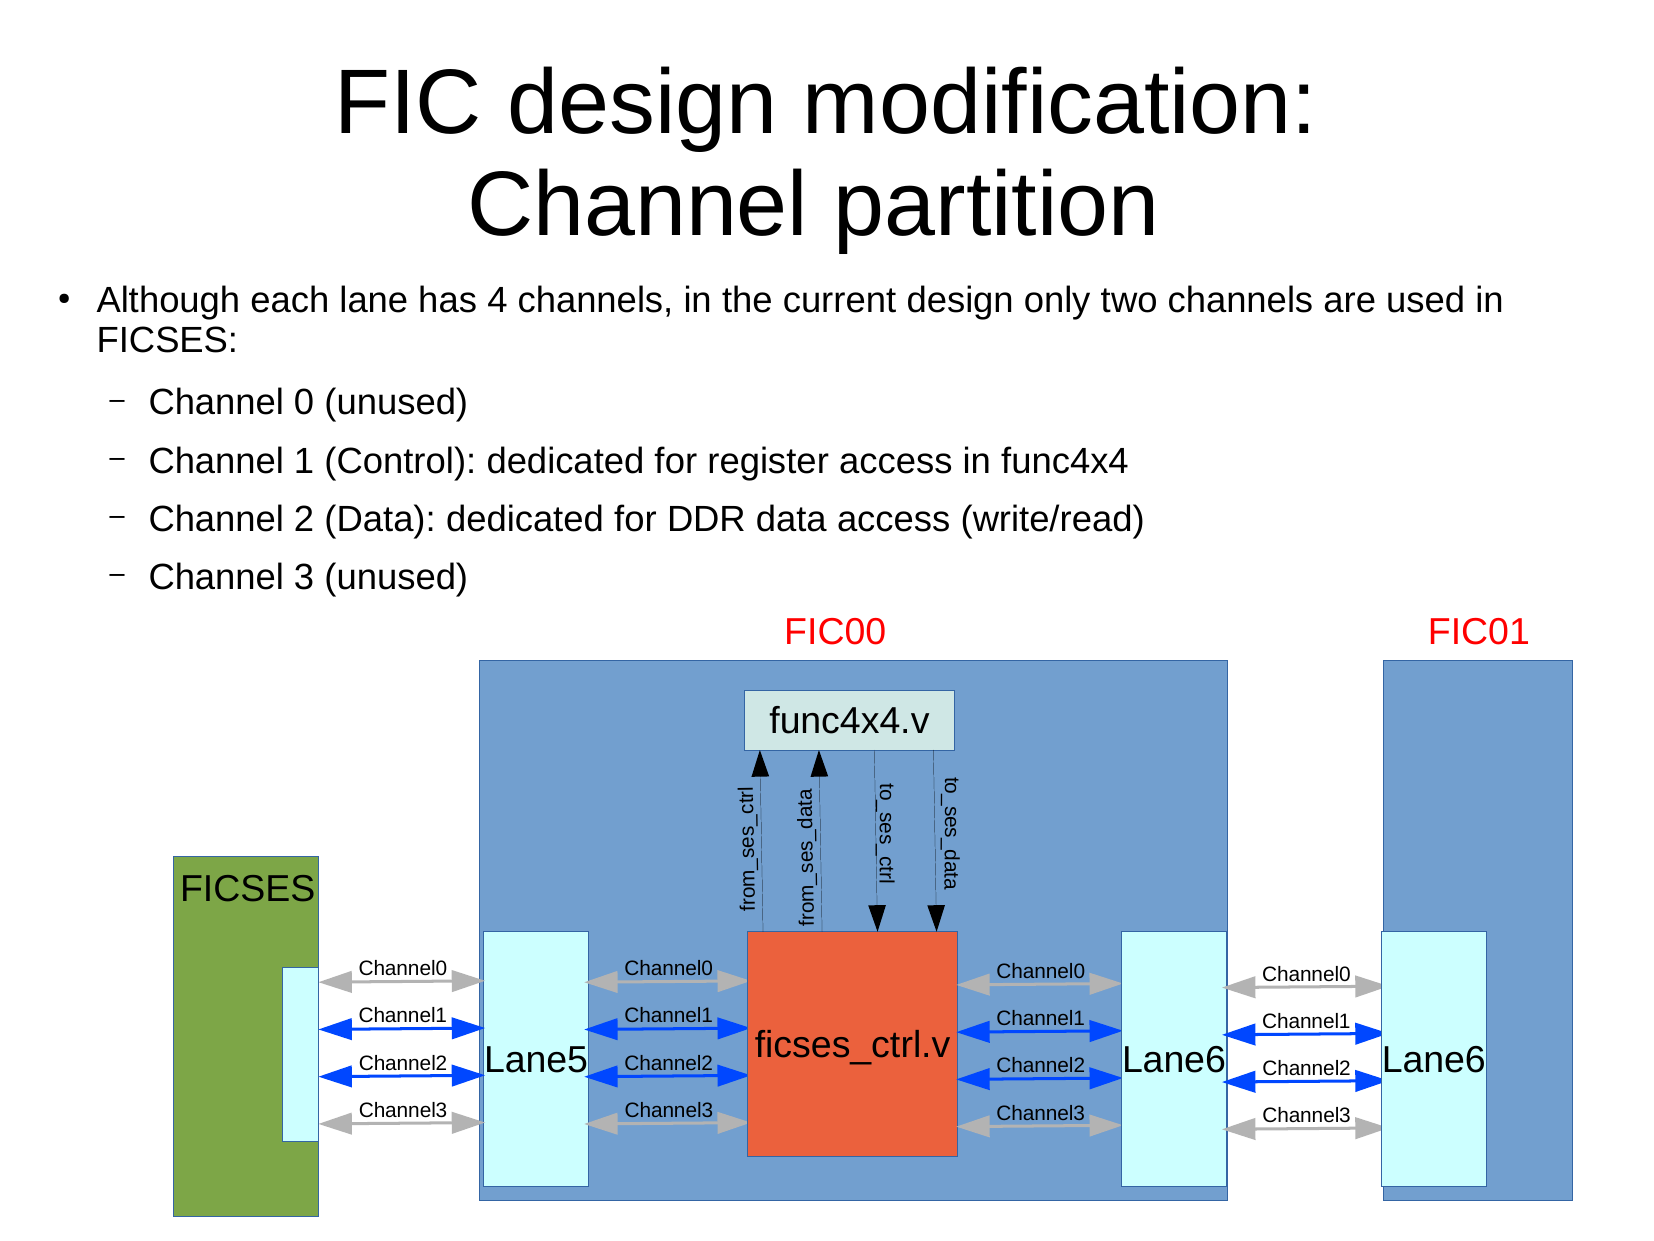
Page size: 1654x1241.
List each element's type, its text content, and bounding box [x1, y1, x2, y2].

text_box Channel0 [337, 949, 469, 988]
text_box [875, 751, 935, 931]
text_box [820, 751, 876, 931]
text_box Channel1 [602, 996, 735, 1035]
text_box Channel3 [975, 1094, 1107, 1133]
text_box Channel0 [1240, 954, 1373, 993]
text_box FIC00 [766, 603, 904, 661]
text_box [479, 982, 483, 1027]
text_box Channel0 [974, 952, 1107, 991]
text_box [479, 1124, 1228, 1201]
text_box to_ses_data [932, 753, 972, 916]
text_box [958, 1032, 1121, 1078]
text_box Channel2 [1240, 1049, 1373, 1088]
text_box Channel2 [974, 1046, 1107, 1085]
text_box Channel2 [337, 1044, 469, 1083]
text_box to_ses_ctrl [867, 753, 907, 916]
text_box [173, 926, 319, 1217]
text_box Channel1 [974, 999, 1107, 1038]
text_box Channel3 [602, 1091, 735, 1130]
text_box Lane6 [1121, 931, 1227, 1187]
text_box [589, 1077, 747, 1122]
text_box [1383, 660, 1573, 1201]
text_box [479, 1030, 483, 1074]
text_box [479, 660, 1228, 985]
list Although each lane has 4 channels, in the current design only two channels are used in FICSES: Channel 0 (unused) Channel 1 (Control): dedicated for register access in func4x4 Channel 2 (Data): dedicated for DDR data access (write/read) Channel 3 (unused) [45, 279, 1571, 601]
text_box [958, 1079, 1121, 1125]
text_box Lane6 [1381, 931, 1487, 1187]
text_box Channel1 [337, 996, 469, 1035]
text_box FICSES [142, 860, 353, 926]
text_box ficses_ctrl.v [747, 931, 958, 1157]
text_box Channel3 [1240, 1096, 1373, 1135]
text_box [479, 1077, 483, 1121]
title FIC design modification: Channel partition [82, 49, 1571, 257]
text_box [761, 751, 818, 931]
text_box Channel0 [602, 949, 735, 988]
text_box [173, 856, 319, 860]
text_box [589, 1030, 747, 1074]
text_box FIC01 [1410, 603, 1548, 661]
text_box from_ses_data [785, 767, 827, 948]
text_box Channel1 [1240, 1002, 1373, 1041]
text_box from_ses_ctrl [726, 767, 768, 931]
text_box Lane5 [483, 931, 589, 1187]
text_box Channel2 [602, 1044, 735, 1083]
text_box func4x4.v [744, 690, 955, 751]
text_box [958, 985, 1121, 1031]
text_box Channel3 [337, 1091, 469, 1130]
text_box [589, 983, 747, 1027]
